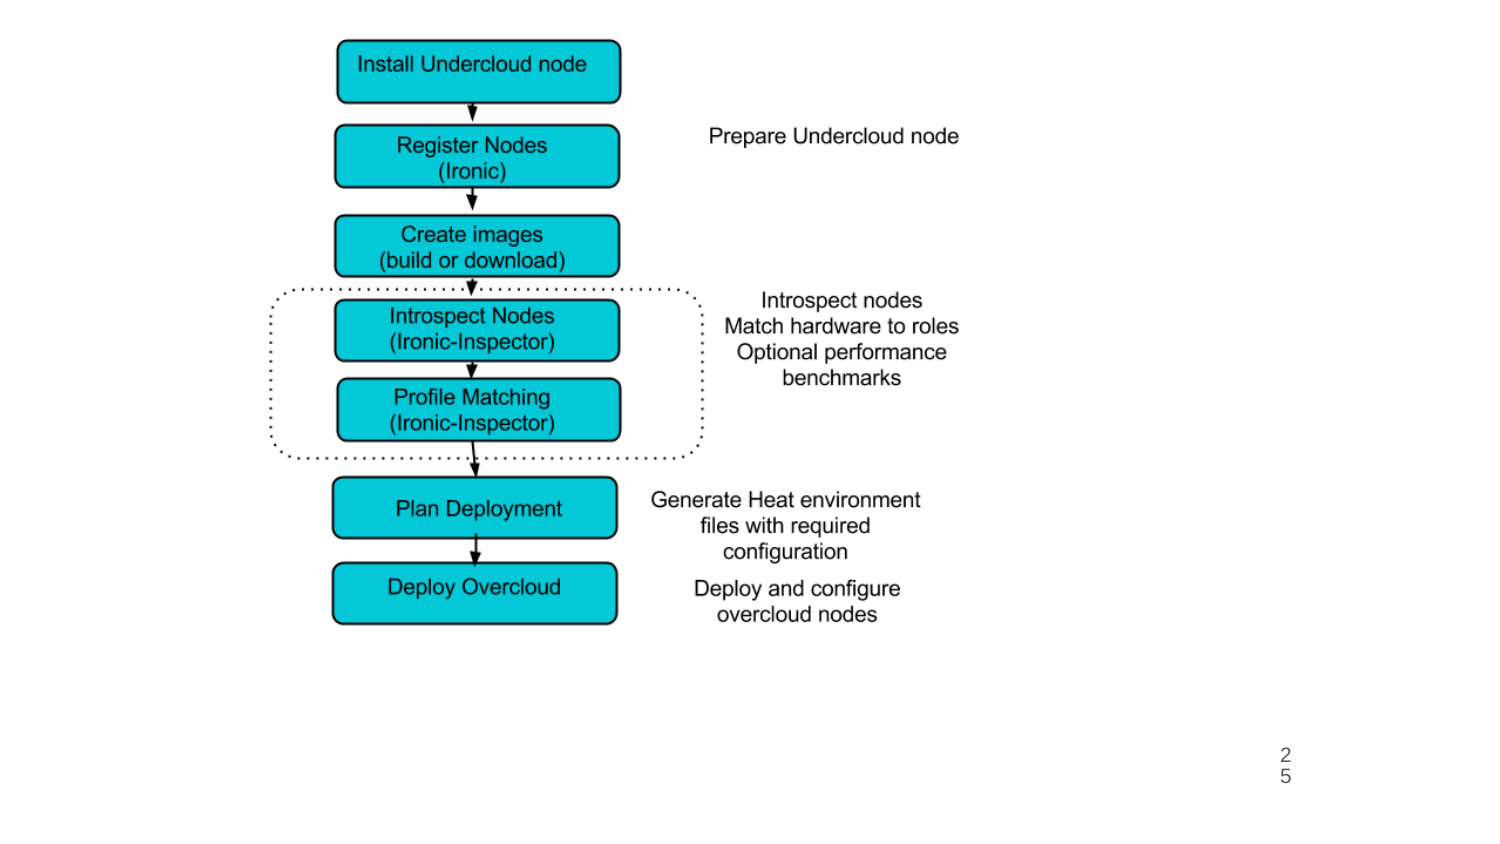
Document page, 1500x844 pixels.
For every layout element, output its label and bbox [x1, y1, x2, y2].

picture [187, 0, 1313, 844]
